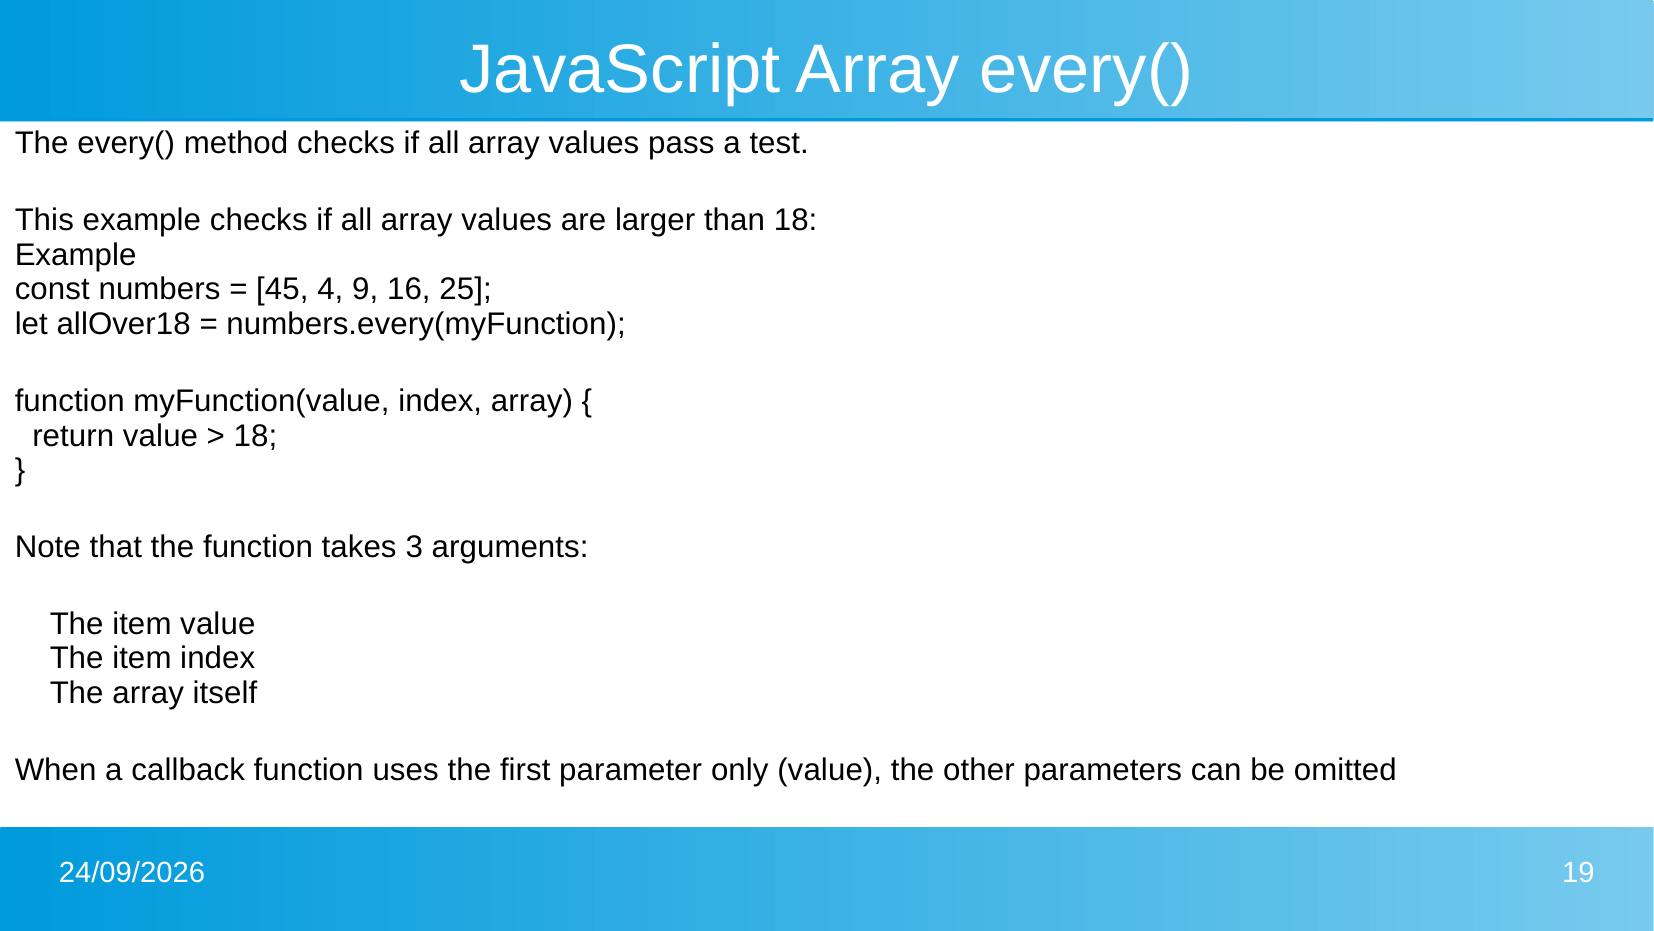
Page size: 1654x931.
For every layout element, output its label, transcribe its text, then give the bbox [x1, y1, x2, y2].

title JavaScript Array every() [59, 29, 1595, 108]
text_box The every() method checks if all array values pass a test. This example checks if all array values are larger than 18: Example const numbers = [45, 4, 9, 16, 25]; let allOver18 = numbers.every(myFunction); function myFunction(value, index, array) { return value > 18; } Note that the function takes 3 arguments: The item value The item index The array itself When a callback function uses the first parameter only (value), the other parameters can be omitted [0, 118, 1625, 795]
